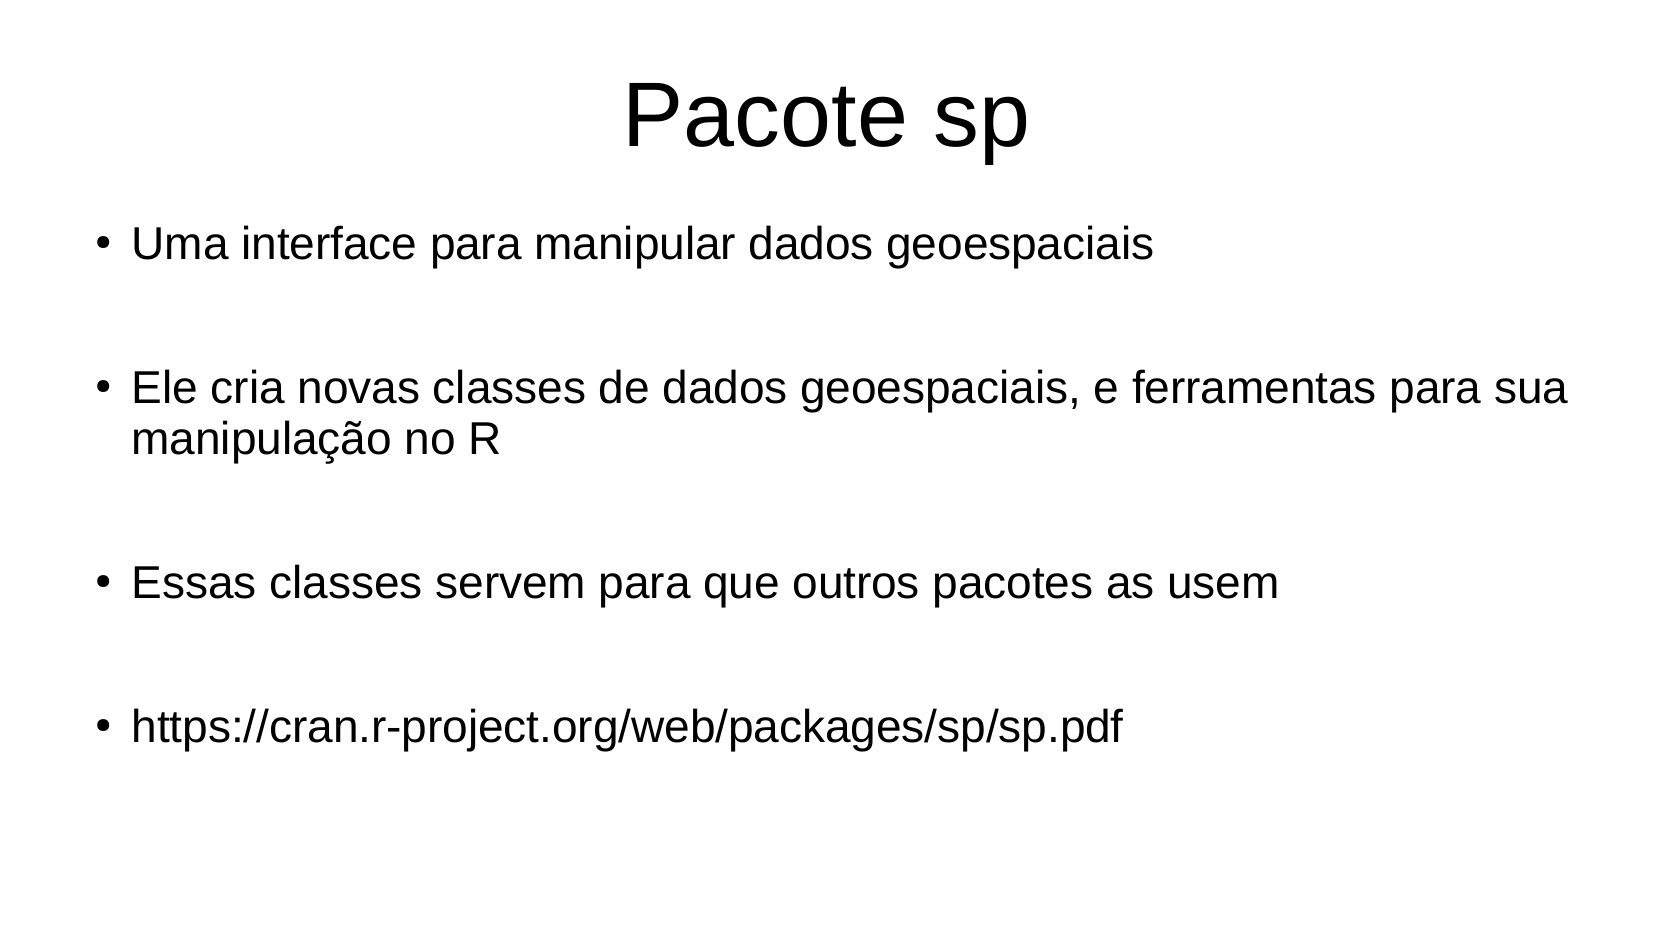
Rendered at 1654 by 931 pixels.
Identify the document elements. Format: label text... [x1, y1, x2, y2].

title Pacote sp [82, 37, 1571, 193]
list Uma interface para manipular dados geoespaciais Ele cria novas classes de dados geoespaciais, e ferramentas para sua manipulação no R Essas classes servem para que outros pacotes as usem https://cran.r-project.org/web/packages/sp/sp.pdf [82, 217, 1571, 758]
